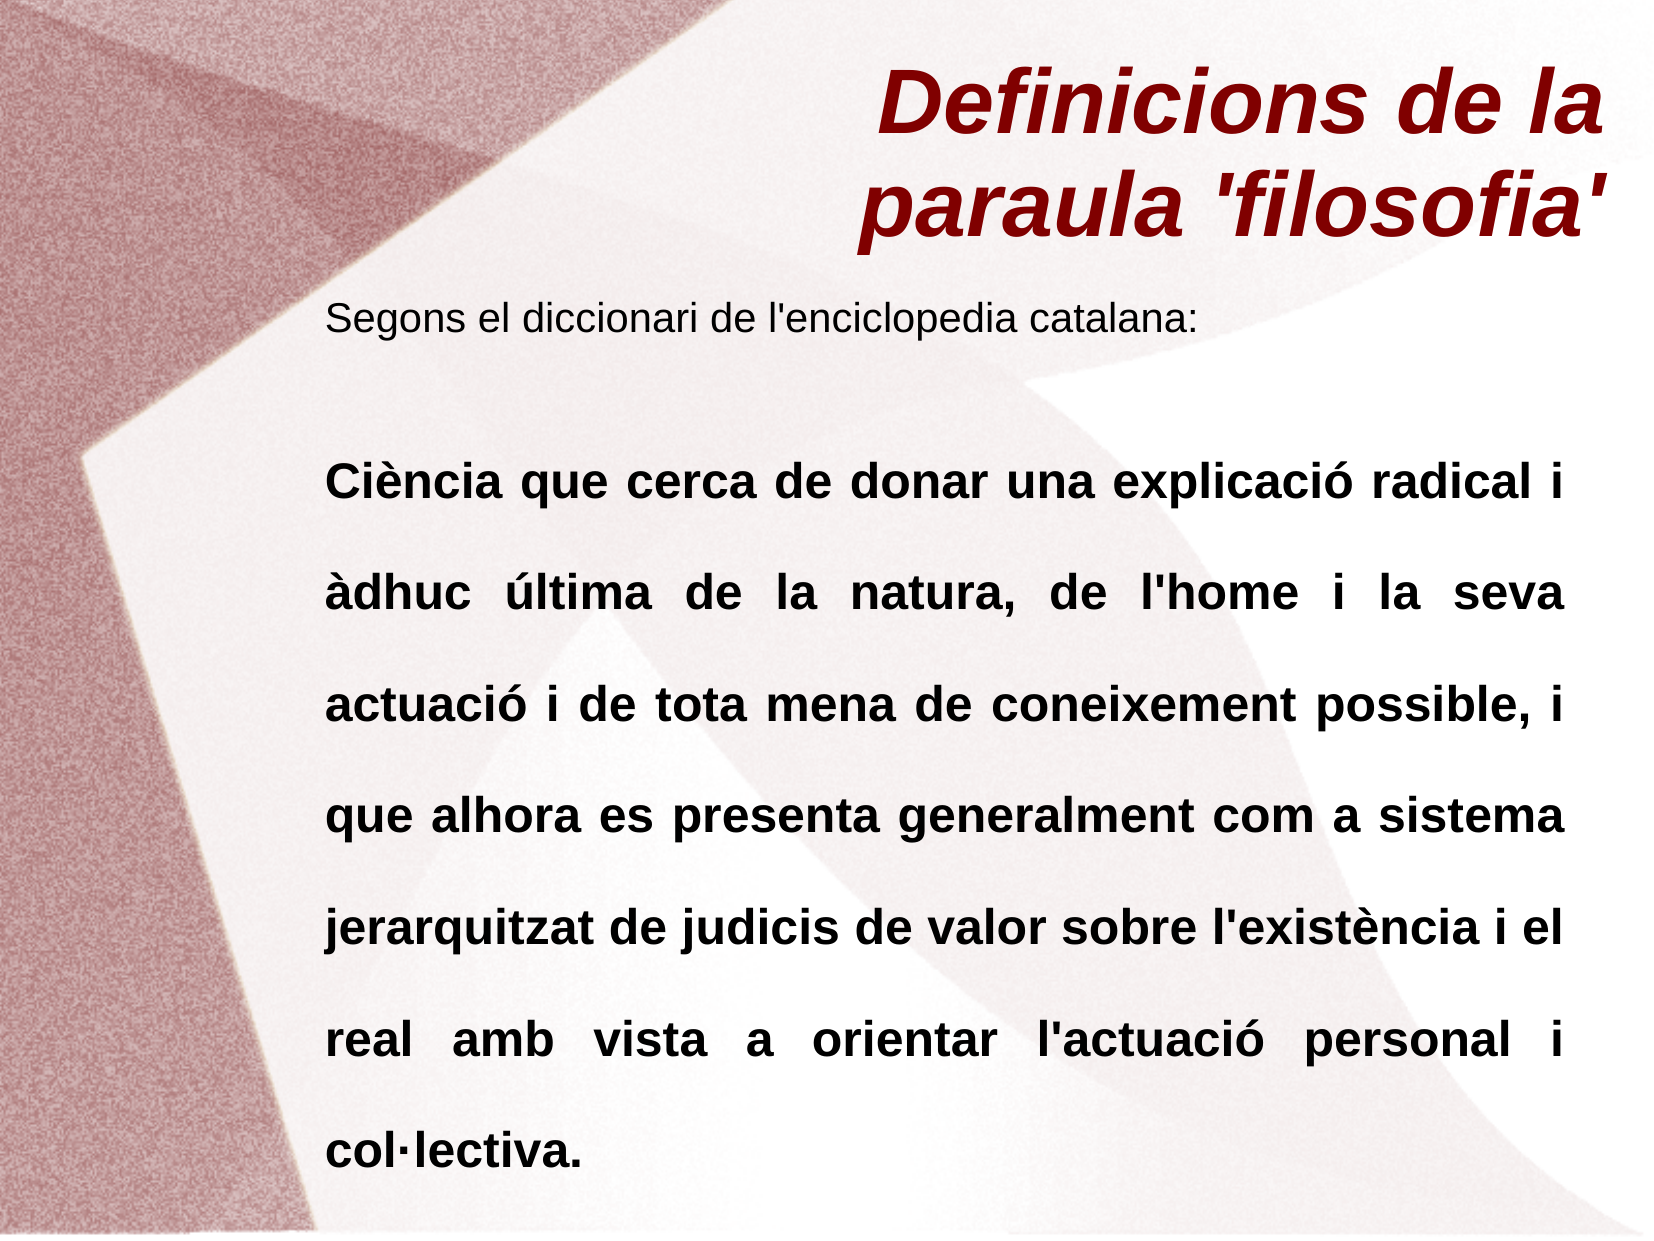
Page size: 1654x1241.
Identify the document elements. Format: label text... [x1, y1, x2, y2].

text_box Segons el diccionari de l'enciclopedia catalana: Ciència que cerca de donar una explicació radical i àdhuc última de la natura, de l'home i la seva actuació i de tota mena de coneixement possible, i que alhora es presenta generalment com a sistema jerarquitzat de judicis de valor sobre l'existència i el real amb vista a orientar l'actuació personal i col·lectiva. [324, 295, 1565, 1196]
picture [0, 0, 1654, 1241]
list Title [324, 0, 1601, 95]
title Definicions de la paraula 'filosofia' [596, 49, 1607, 257]
